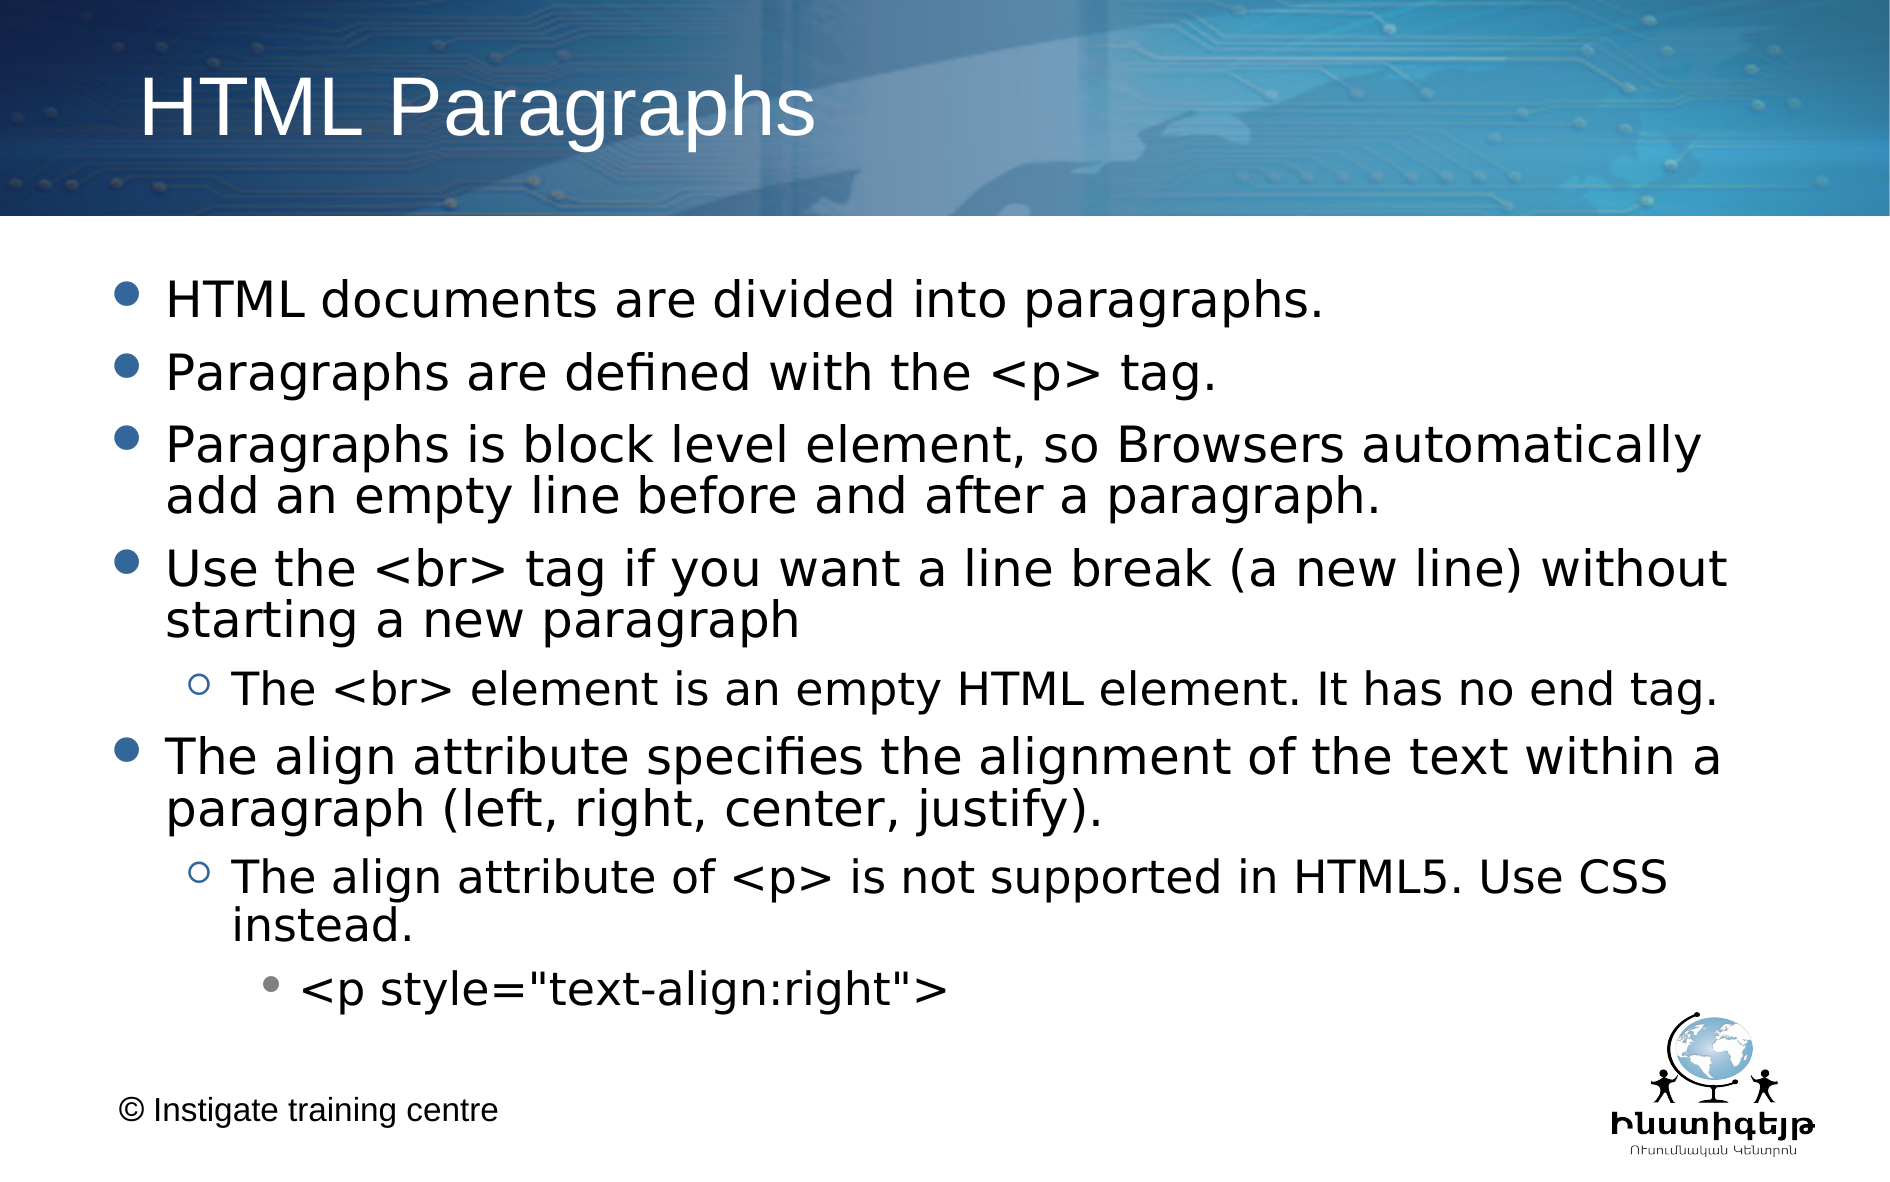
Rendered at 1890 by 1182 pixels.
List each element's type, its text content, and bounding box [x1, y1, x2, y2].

picture [1612, 1012, 1815, 1157]
picture [0, 0, 1890, 216]
list HTML documents are divided into paragraphs. Paragraphs are defined with the <p> tag. Paragraphs is block level element, so Browsers automatically add an empty line before and after a paragraph. Use the <br> tag if you want a line break (a new line) without starting a new paragraph The <br> element is an empty HTML element. It has no end tag. The align attribute specifies the alignment of the text within a paragraph (left, right, center, justify). The align attribute of <p> is not supported in HTML5. Use CSS instead. <p style="text-align:right"> [110, 276, 1801, 306]
text_box HTML Paragraphs [138, 82, 1801, 90]
